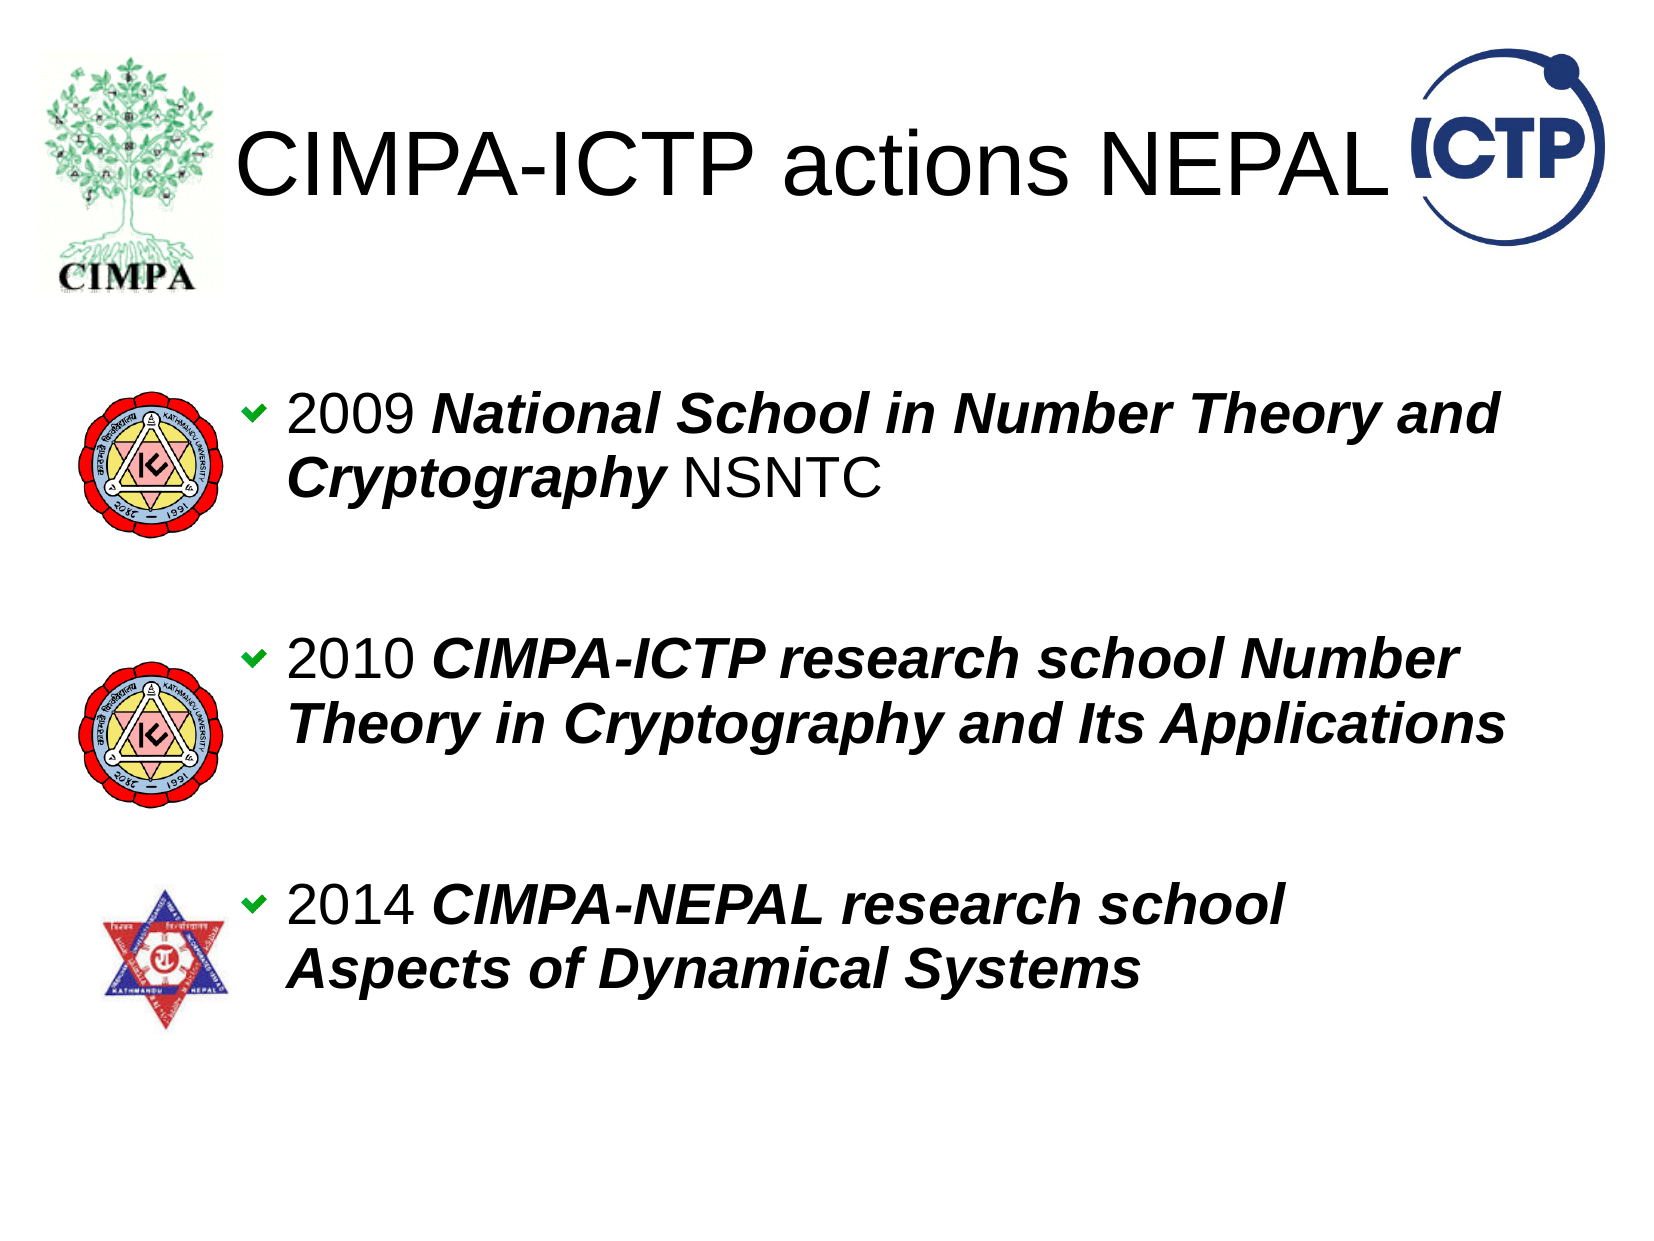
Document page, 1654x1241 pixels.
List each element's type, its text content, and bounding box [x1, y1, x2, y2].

title CIMPA-ICTP actions NEPAL [226, 60, 1478, 268]
picture [75, 659, 226, 811]
picture [1404, 44, 1606, 252]
list 2009 National School in Number Theory and Cryptography NSNTC 2010 CIMPA-ICTP research school Number Theory in Cryptography and Its Applications 2014 CIMPA-NEPAL research school Aspects of Dynamical Systems [225, 290, 1516, 1051]
picture [36, 50, 226, 293]
picture [75, 389, 226, 541]
picture [90, 884, 241, 1042]
